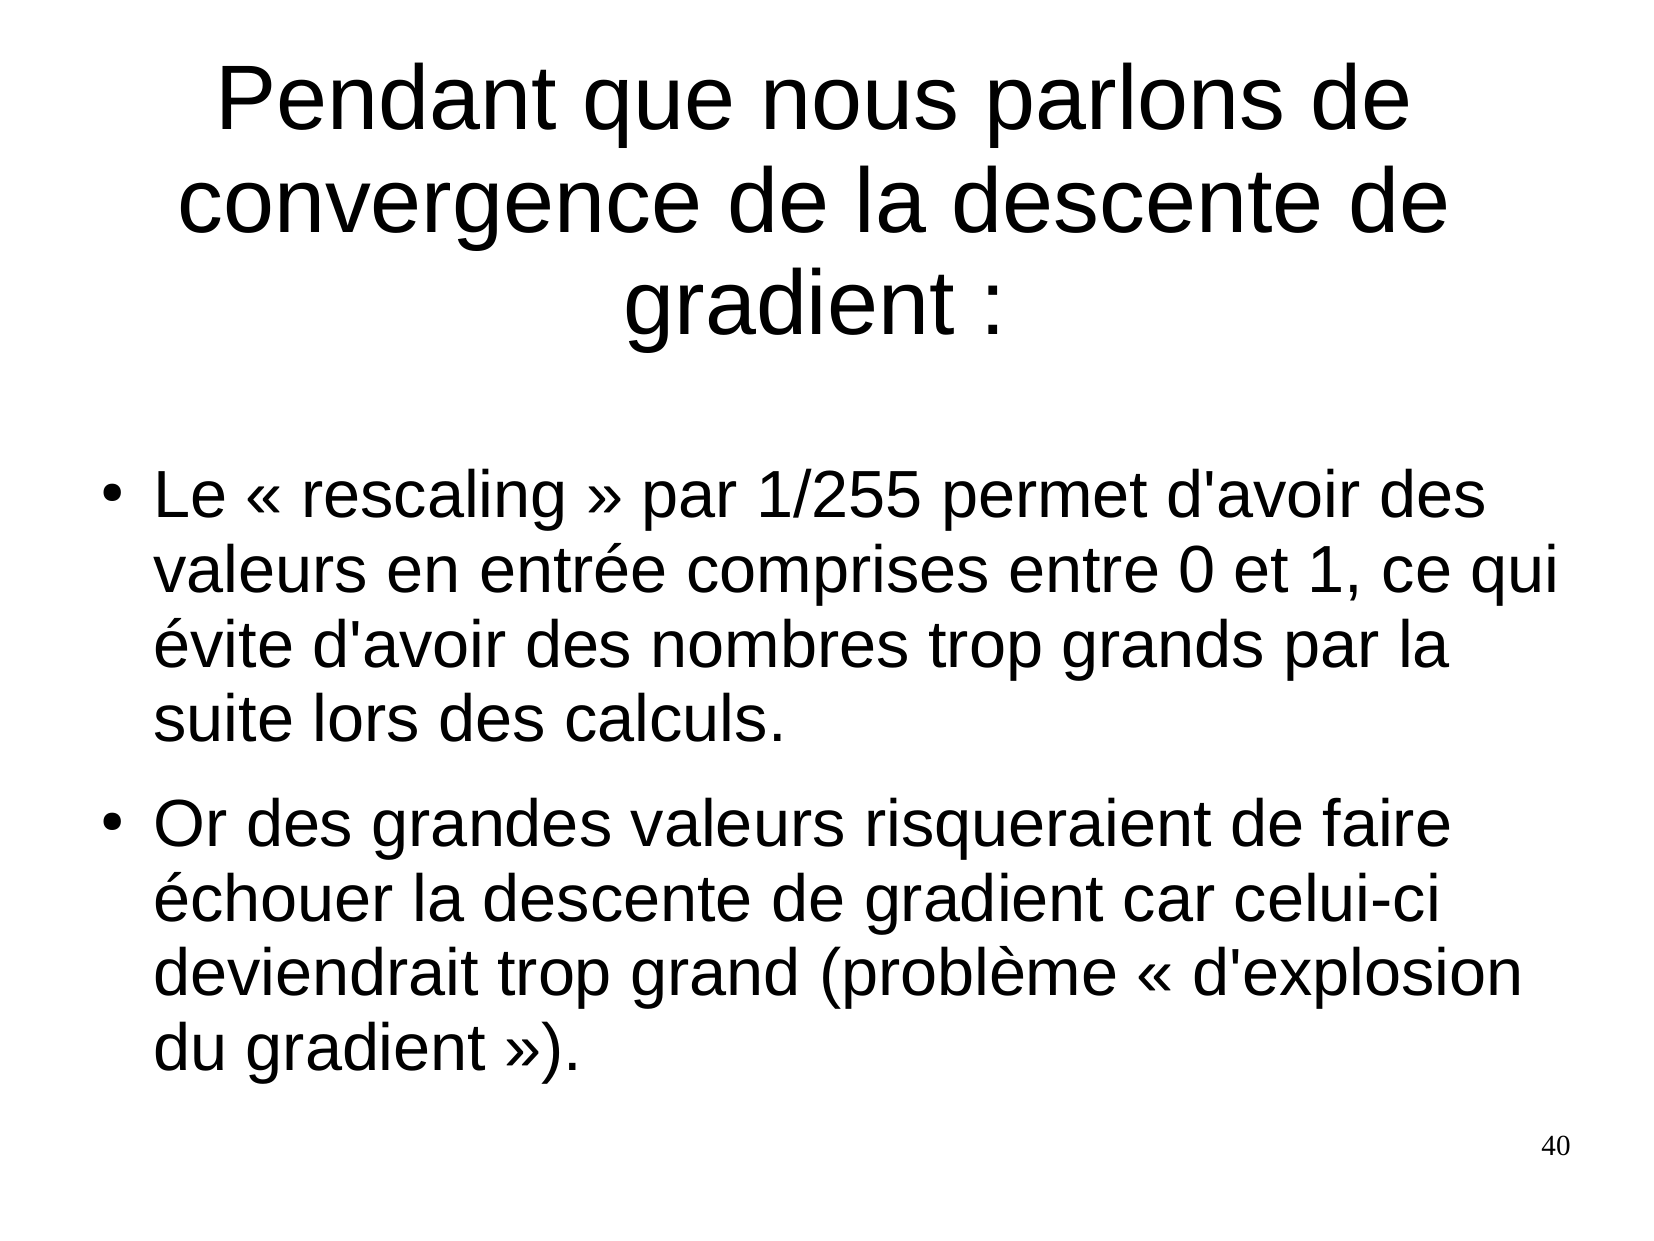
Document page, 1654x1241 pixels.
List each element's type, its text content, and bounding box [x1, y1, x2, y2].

list Le « rescaling » par 1/255 permet d'avoir des valeurs en entrée comprises entre 0 et 1, ce qui évite d'avoir des nombres trop grands par la suite lors des calculs. Or des grandes valeurs risqueraient de faire échouer la descente de gradient car celui-ci deviendrait trop grand (problème « d'explosion du gradient »). [82, 457, 1571, 1241]
title Pendant que nous parlons de convergence de la descente de gradient : [70, 46, 1560, 355]
